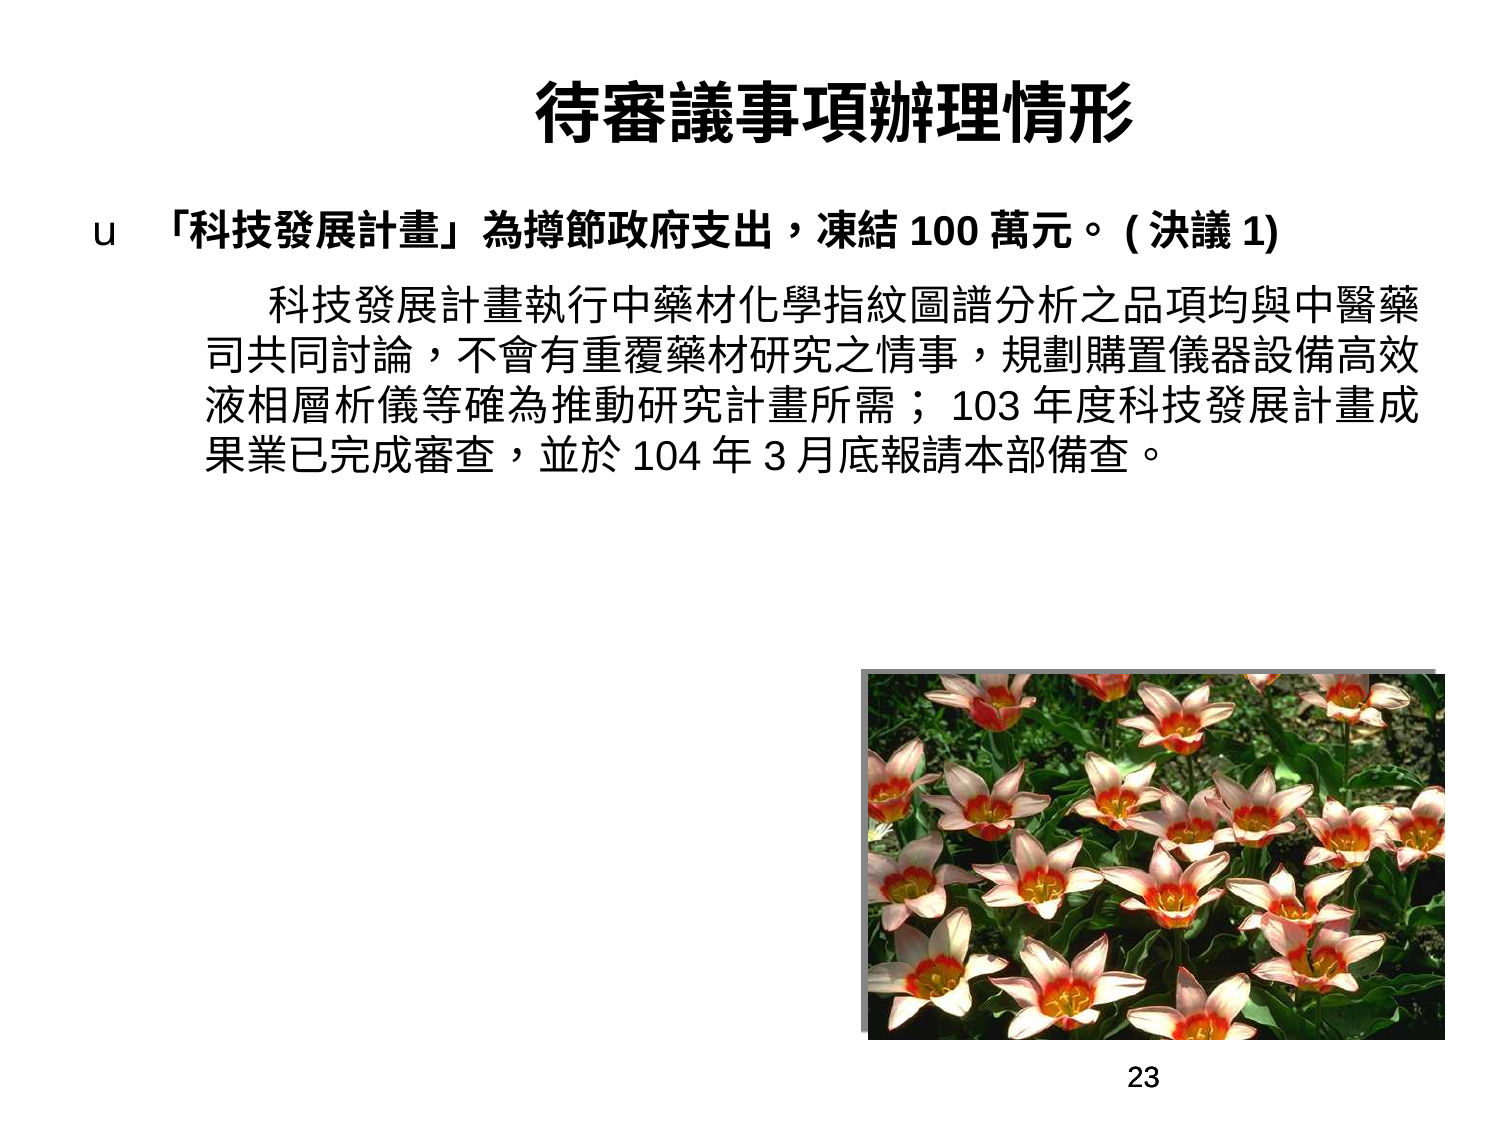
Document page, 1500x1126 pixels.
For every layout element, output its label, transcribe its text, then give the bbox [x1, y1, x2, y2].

title 待審議事項辦理情形 [191, 48, 1480, 173]
list 「科技發展計畫」為撙節政府支出，凍結100萬元。(決議1) 科技發展計畫執行中藥材化學指紋圖譜分析之品項均與中醫藥司共同討論，不會有重覆藥材研究之情事，規劃購置儀器設備高效液相層析儀等確為推動研究計畫所需；103年度科技發展計畫成果業已完成審查，並於104年3月底報請本部備查。 [76, 196, 1436, 1126]
picture [868, 674, 1445, 1040]
